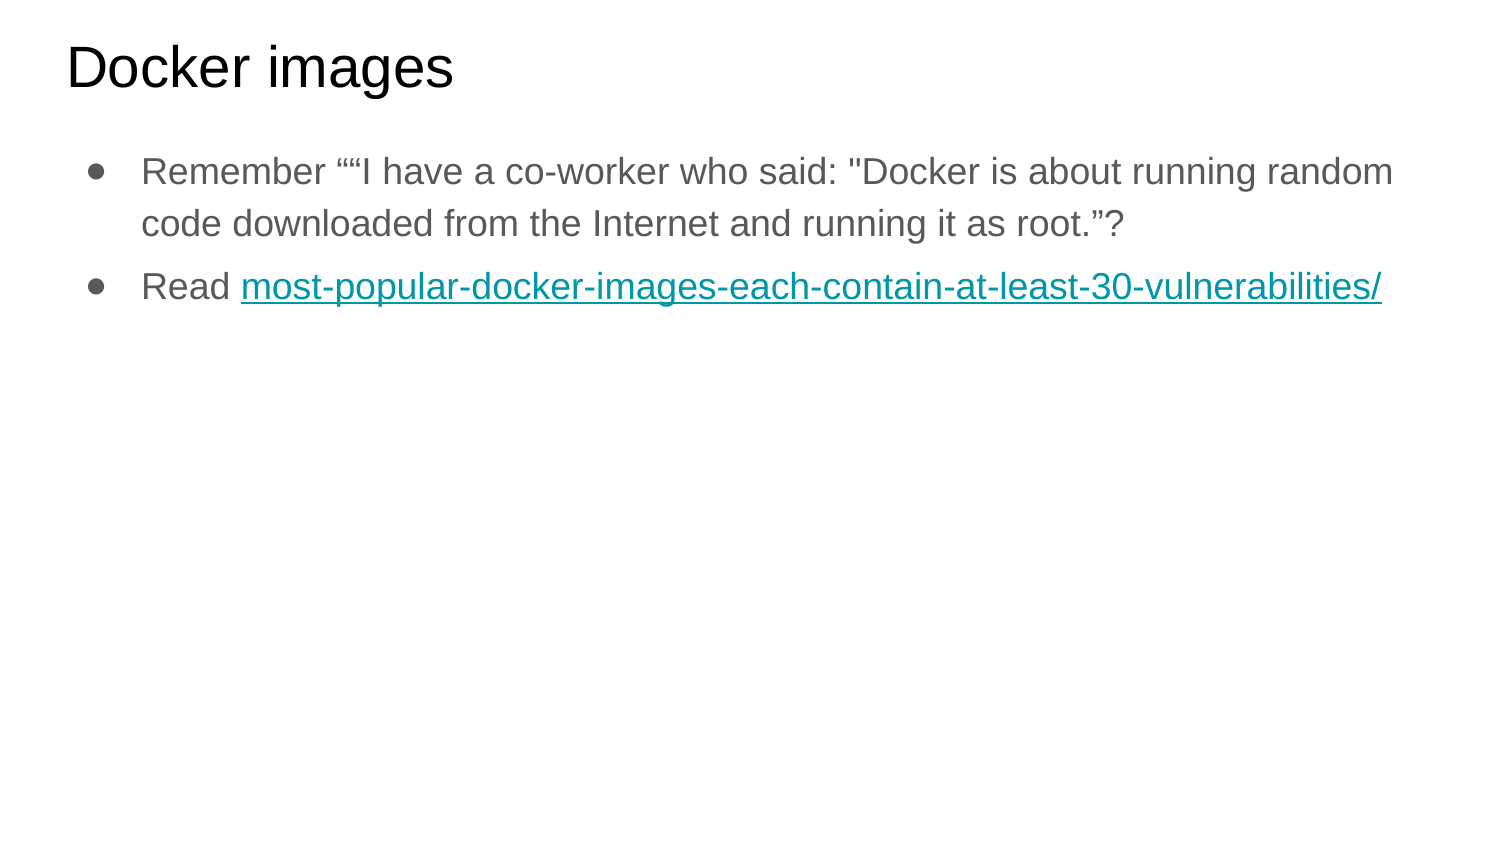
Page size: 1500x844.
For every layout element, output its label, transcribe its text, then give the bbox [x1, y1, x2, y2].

title Docker images [51, 13, 1449, 108]
list Remember ““I have a co-worker who said: "Docker is about running random code downloaded from the Internet and running it as root.”? Read most-popular-docker-images-each-contain-at-least-30-vulnerabilities/ [51, 125, 1449, 686]
